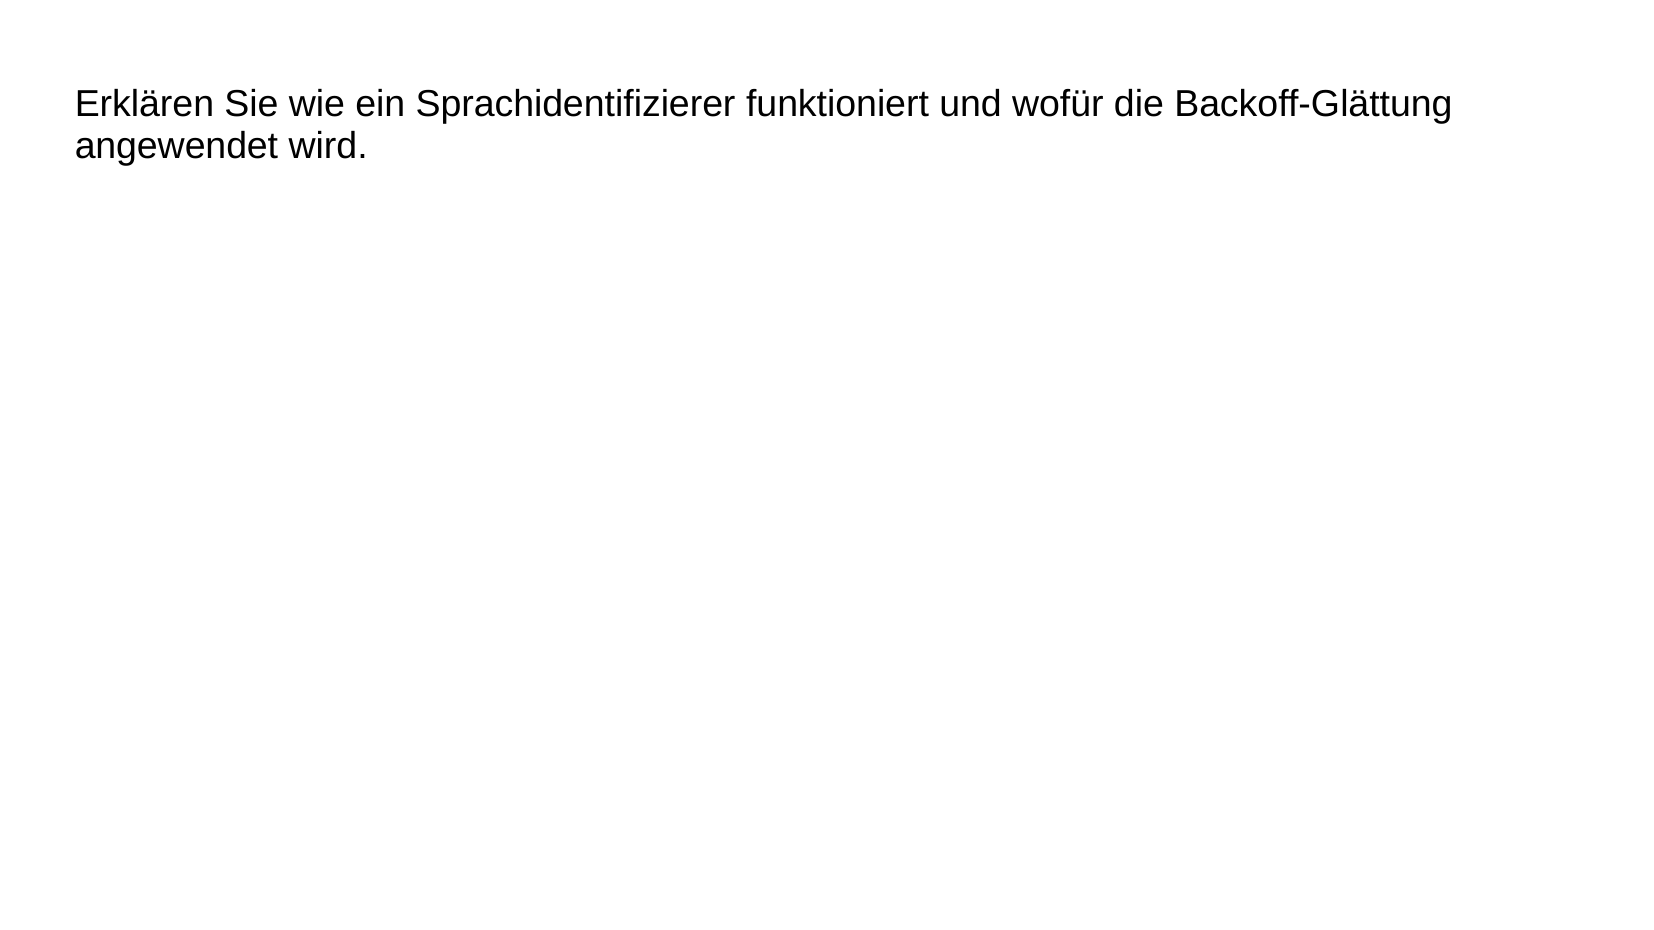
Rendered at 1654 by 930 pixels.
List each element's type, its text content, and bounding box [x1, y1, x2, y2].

text_box Erklären Sie wie ein Sprachidentifizierer funktioniert und wofür die Backoff-Glättung angewendet wird. [60, 75, 1591, 174]
